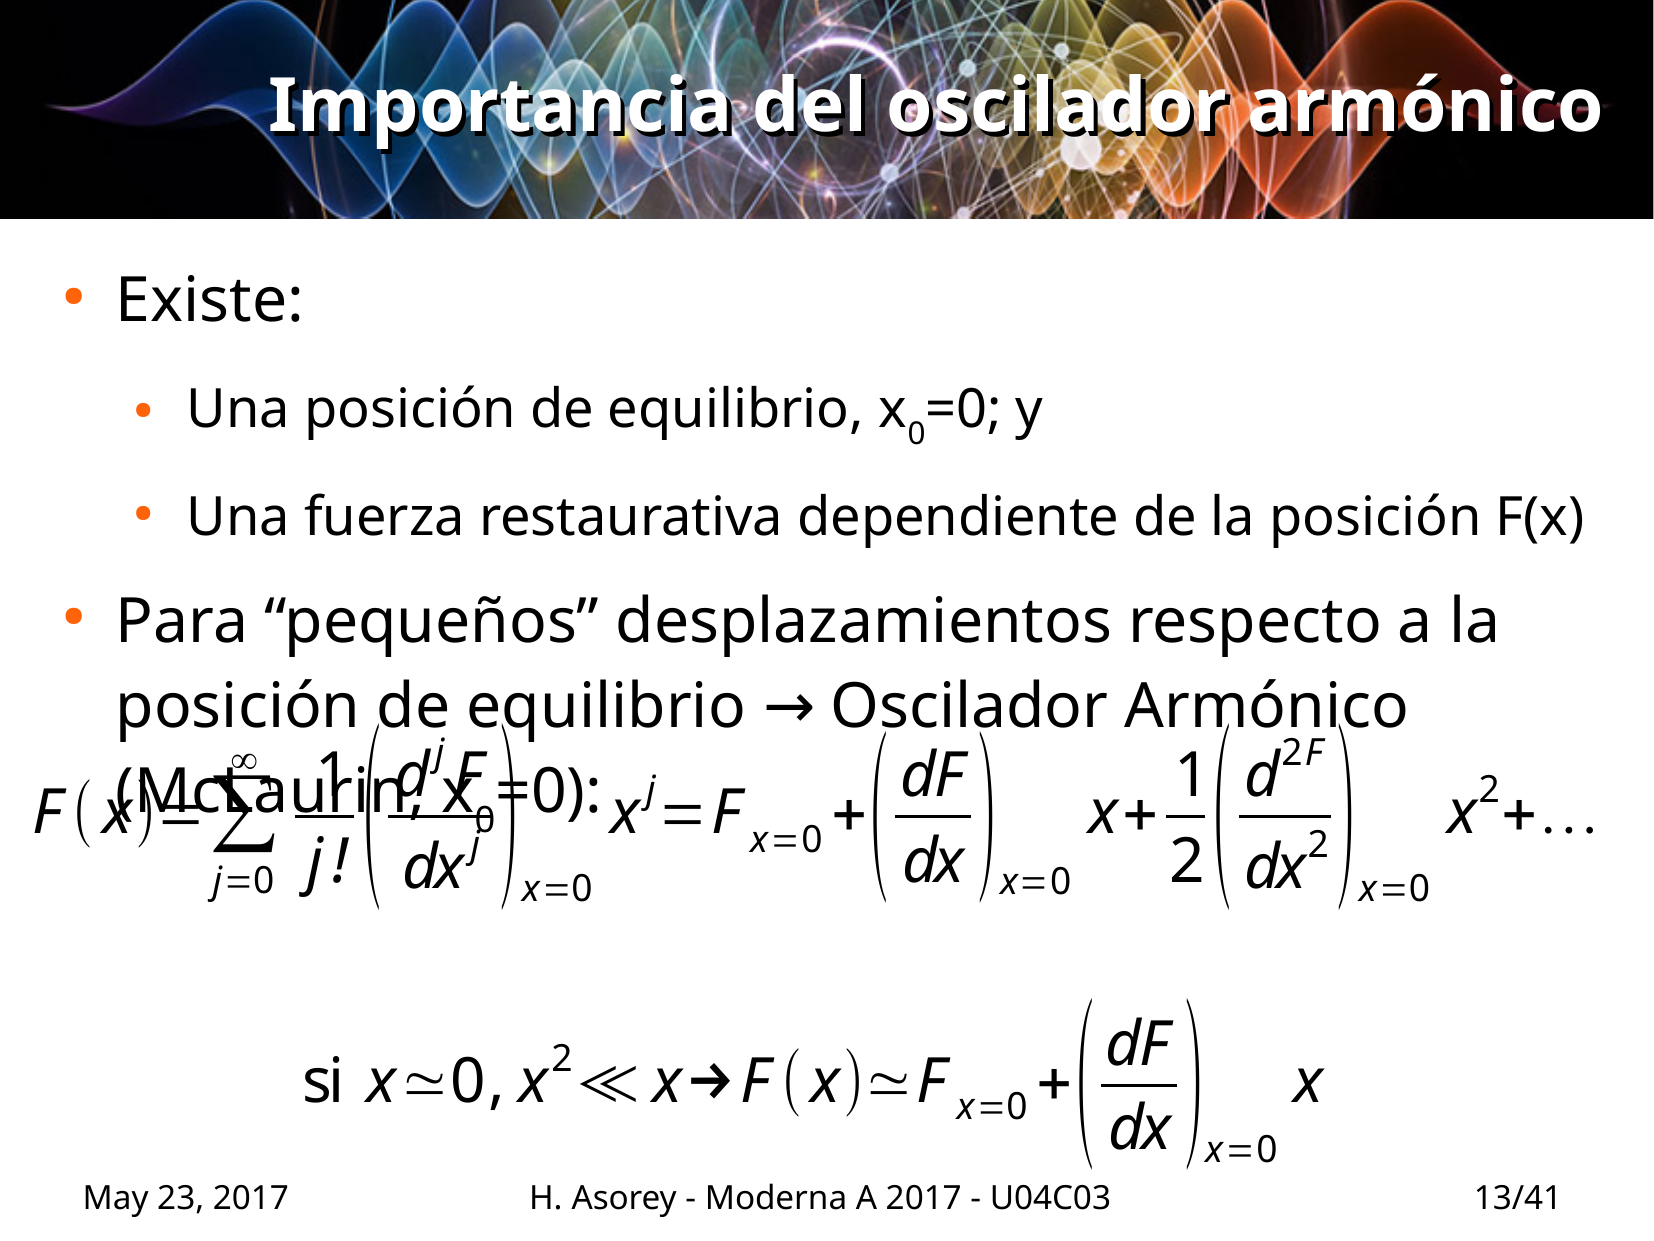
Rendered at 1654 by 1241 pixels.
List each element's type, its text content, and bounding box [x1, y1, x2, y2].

title Importancia del oscilador armónico [45, 15, 1606, 191]
picture [0, 0, 1654, 219]
list Existe: Una posición de equilibrio, x0=0; y Una fuerza restaurativa dependiente de la posición F(x) Para “pequeños” desplazamientos respecto a la posición de equilibrio → Oscilador Armónico (McLaurin, x0=0): [45, 255, 1606, 720]
chart [24, 720, 1606, 1175]
